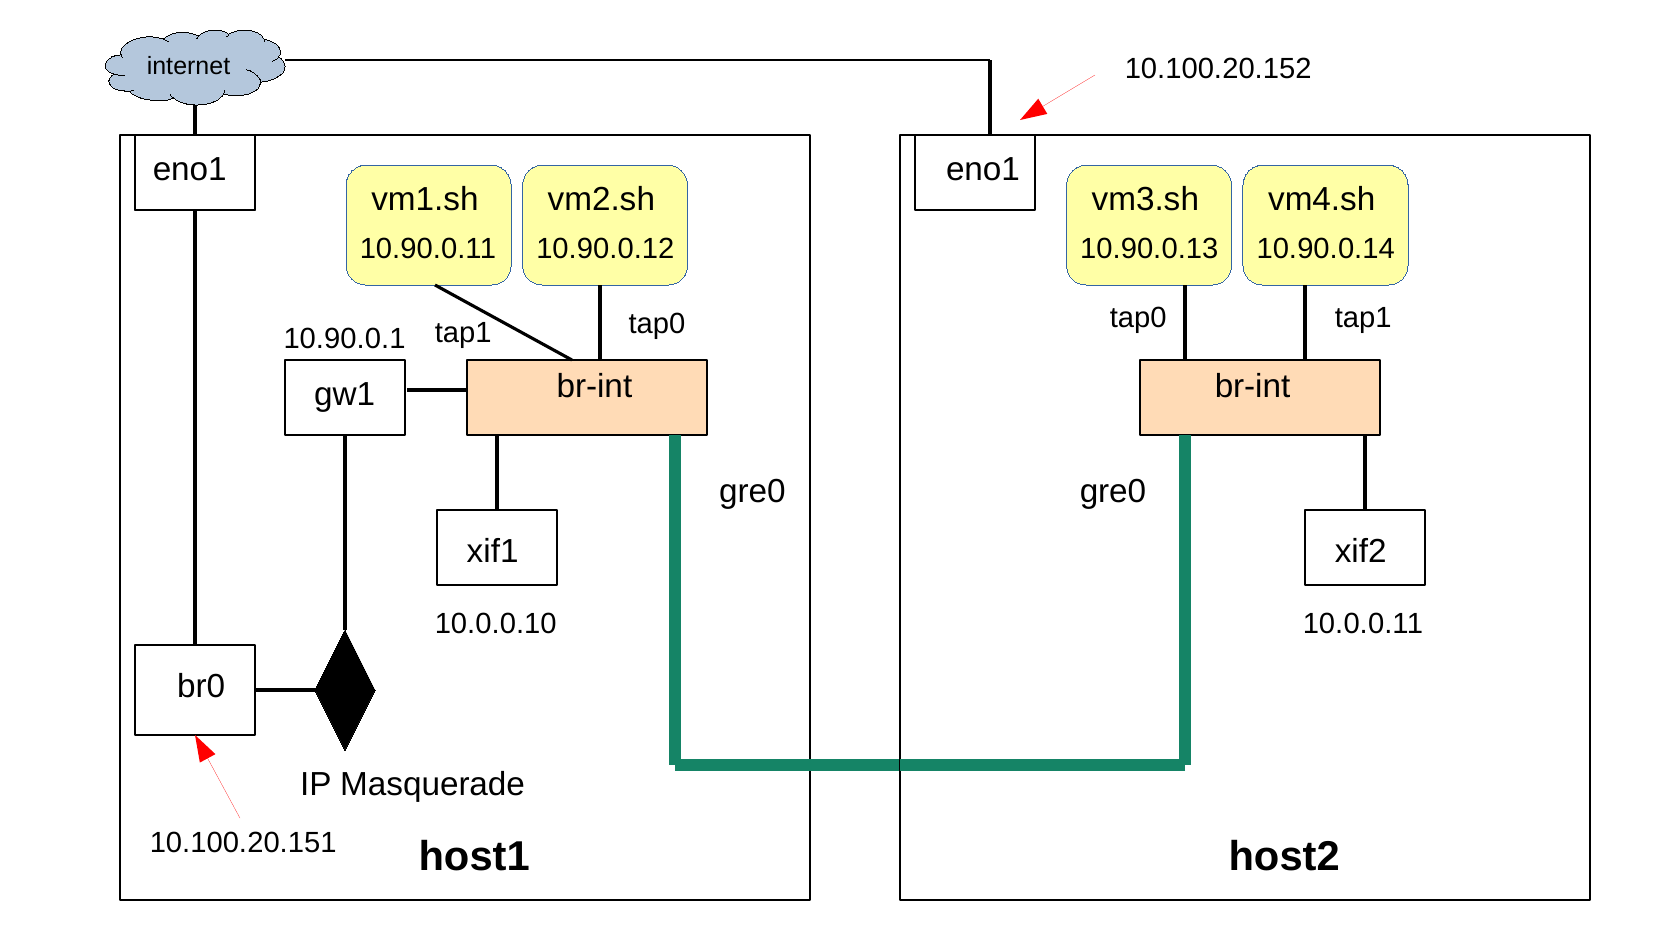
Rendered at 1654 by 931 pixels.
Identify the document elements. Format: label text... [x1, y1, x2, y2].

text_box 10.90.0.14 [1241, 225, 1411, 277]
text_box [900, 135, 1591, 901]
text_box tap1 [1320, 293, 1487, 346]
text_box 10.100.20.151 [135, 818, 352, 871]
text_box br-int [541, 360, 648, 412]
text_box vm3.sh [1076, 173, 1214, 225]
text_box host1 [403, 825, 571, 887]
text_box 10.0.0.11 [1288, 600, 1441, 652]
text_box 10.0.0.10 [420, 600, 572, 652]
text_box gw1 [299, 368, 391, 421]
text_box br0 [162, 660, 241, 712]
text_box tap0 [613, 300, 781, 352]
text_box xif2 [1320, 525, 1411, 577]
text_box 10.90.0.12 [521, 225, 690, 277]
text_box 10.100.20.152 [1110, 45, 1327, 97]
text_box br-int [1200, 360, 1306, 412]
text_box 10.90.0.11 [345, 225, 512, 277]
text_box host2 [1213, 825, 1381, 887]
text_box tap1 [420, 308, 587, 361]
text_box tap0 [1095, 293, 1262, 346]
text_box [120, 135, 811, 901]
text_box gre0 [1065, 465, 1162, 517]
text_box xif1 [451, 525, 543, 577]
text_box vm1.sh [356, 173, 494, 225]
text_box internet [105, 30, 286, 106]
text_box IP Masquerade [285, 758, 541, 811]
text_box 10.90.0.1 [268, 315, 436, 367]
text_box gre0 [704, 465, 801, 517]
text_box 10.90.0.13 [1065, 225, 1234, 277]
text_box vm2.sh [532, 173, 671, 225]
text_box vm4.sh [1253, 173, 1391, 225]
text_box eno1 [138, 143, 242, 196]
text_box eno1 [931, 143, 1036, 196]
